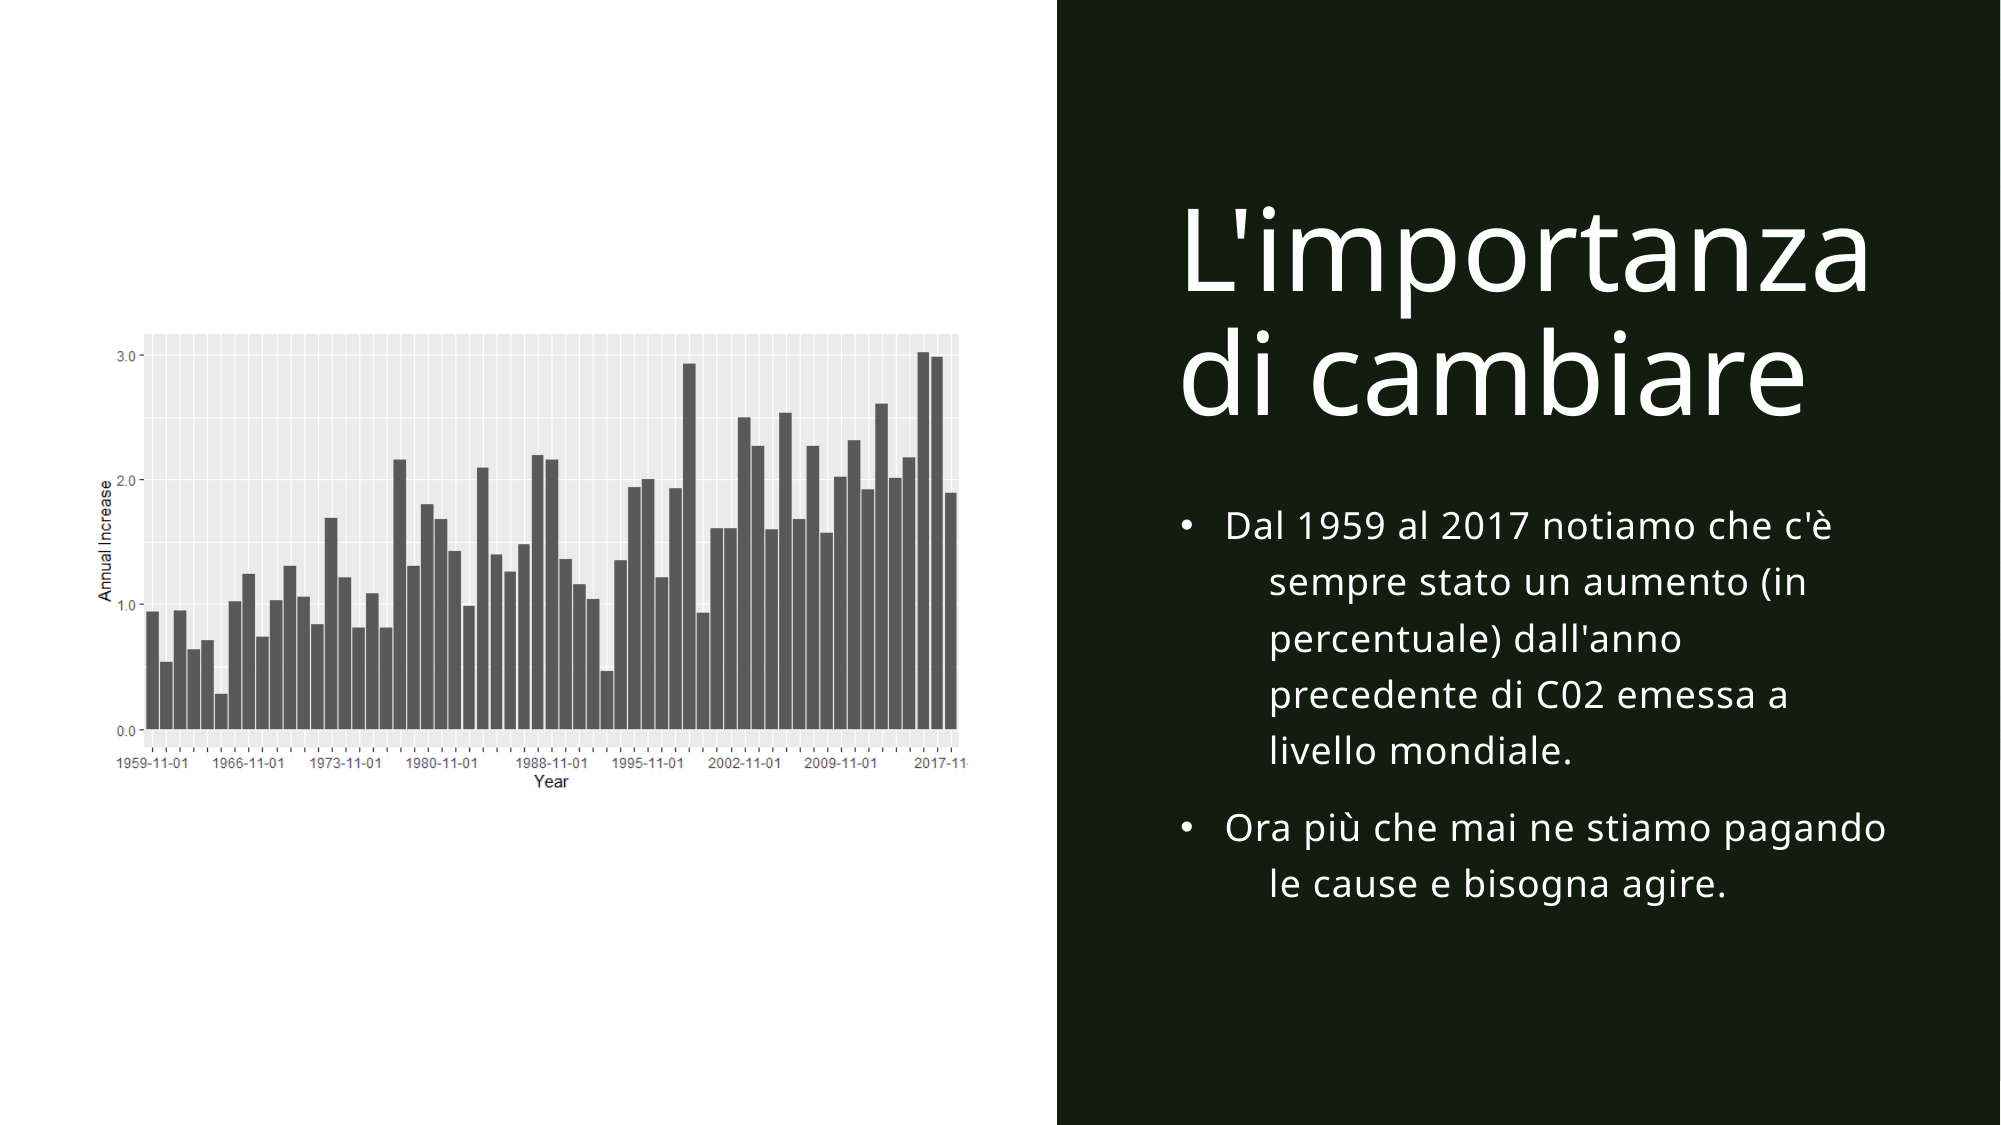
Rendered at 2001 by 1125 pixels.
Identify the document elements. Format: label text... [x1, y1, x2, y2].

list Dal 1959 al 2017 notiamo che c'è sempre stato un aumento (in percentuale) dall'anno precedente di C02 emessa a livello mondiale. Ora più che mai ne stiamo pagando le cause e bisogna agire. [1165, 483, 1910, 1035]
picture [88, 326, 968, 799]
text_box [0, 0, 2000, 1125]
title L'importanza di cambiare [1162, 89, 1910, 448]
